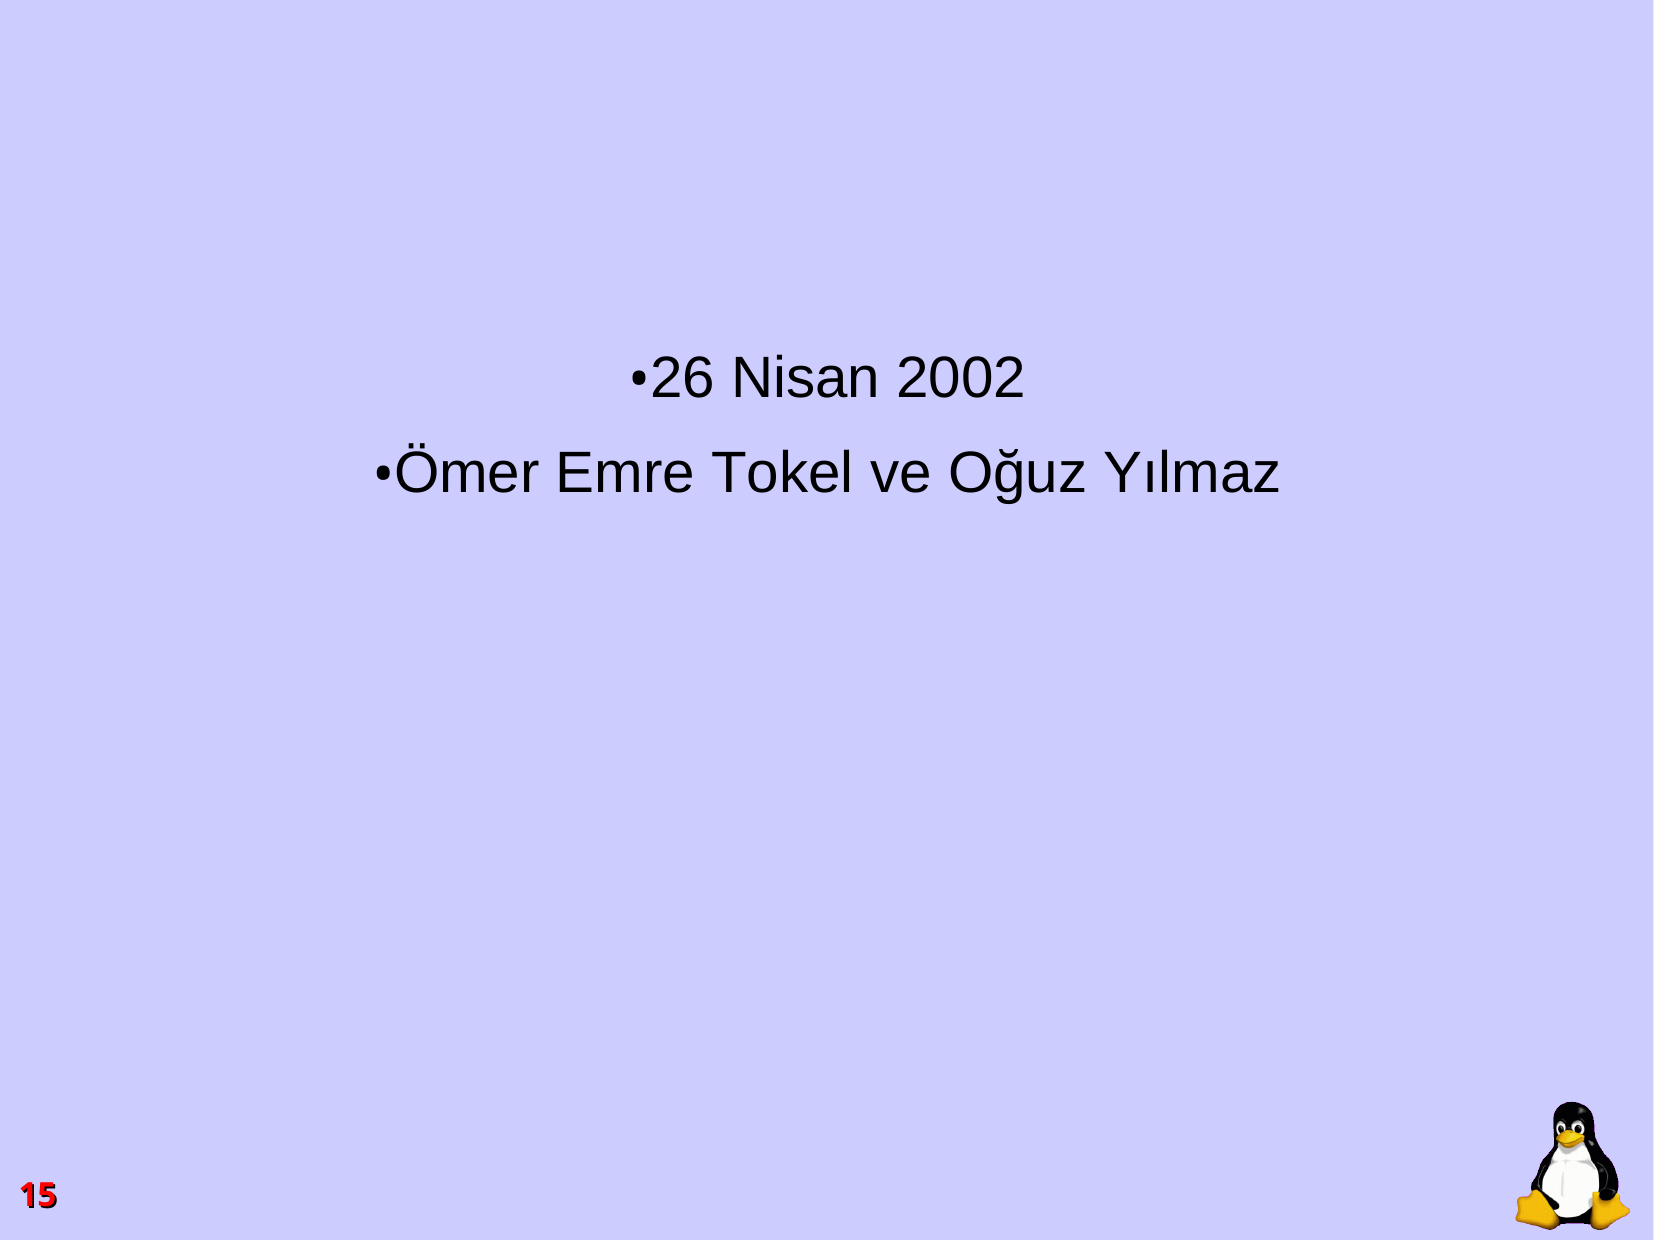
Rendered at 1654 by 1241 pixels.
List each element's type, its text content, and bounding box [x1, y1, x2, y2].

list 26 Nisan 2002 Ömer Emre Tokel ve Oğuz Yılmaz [121, 344, 1534, 1127]
picture [1504, 1086, 1654, 1241]
